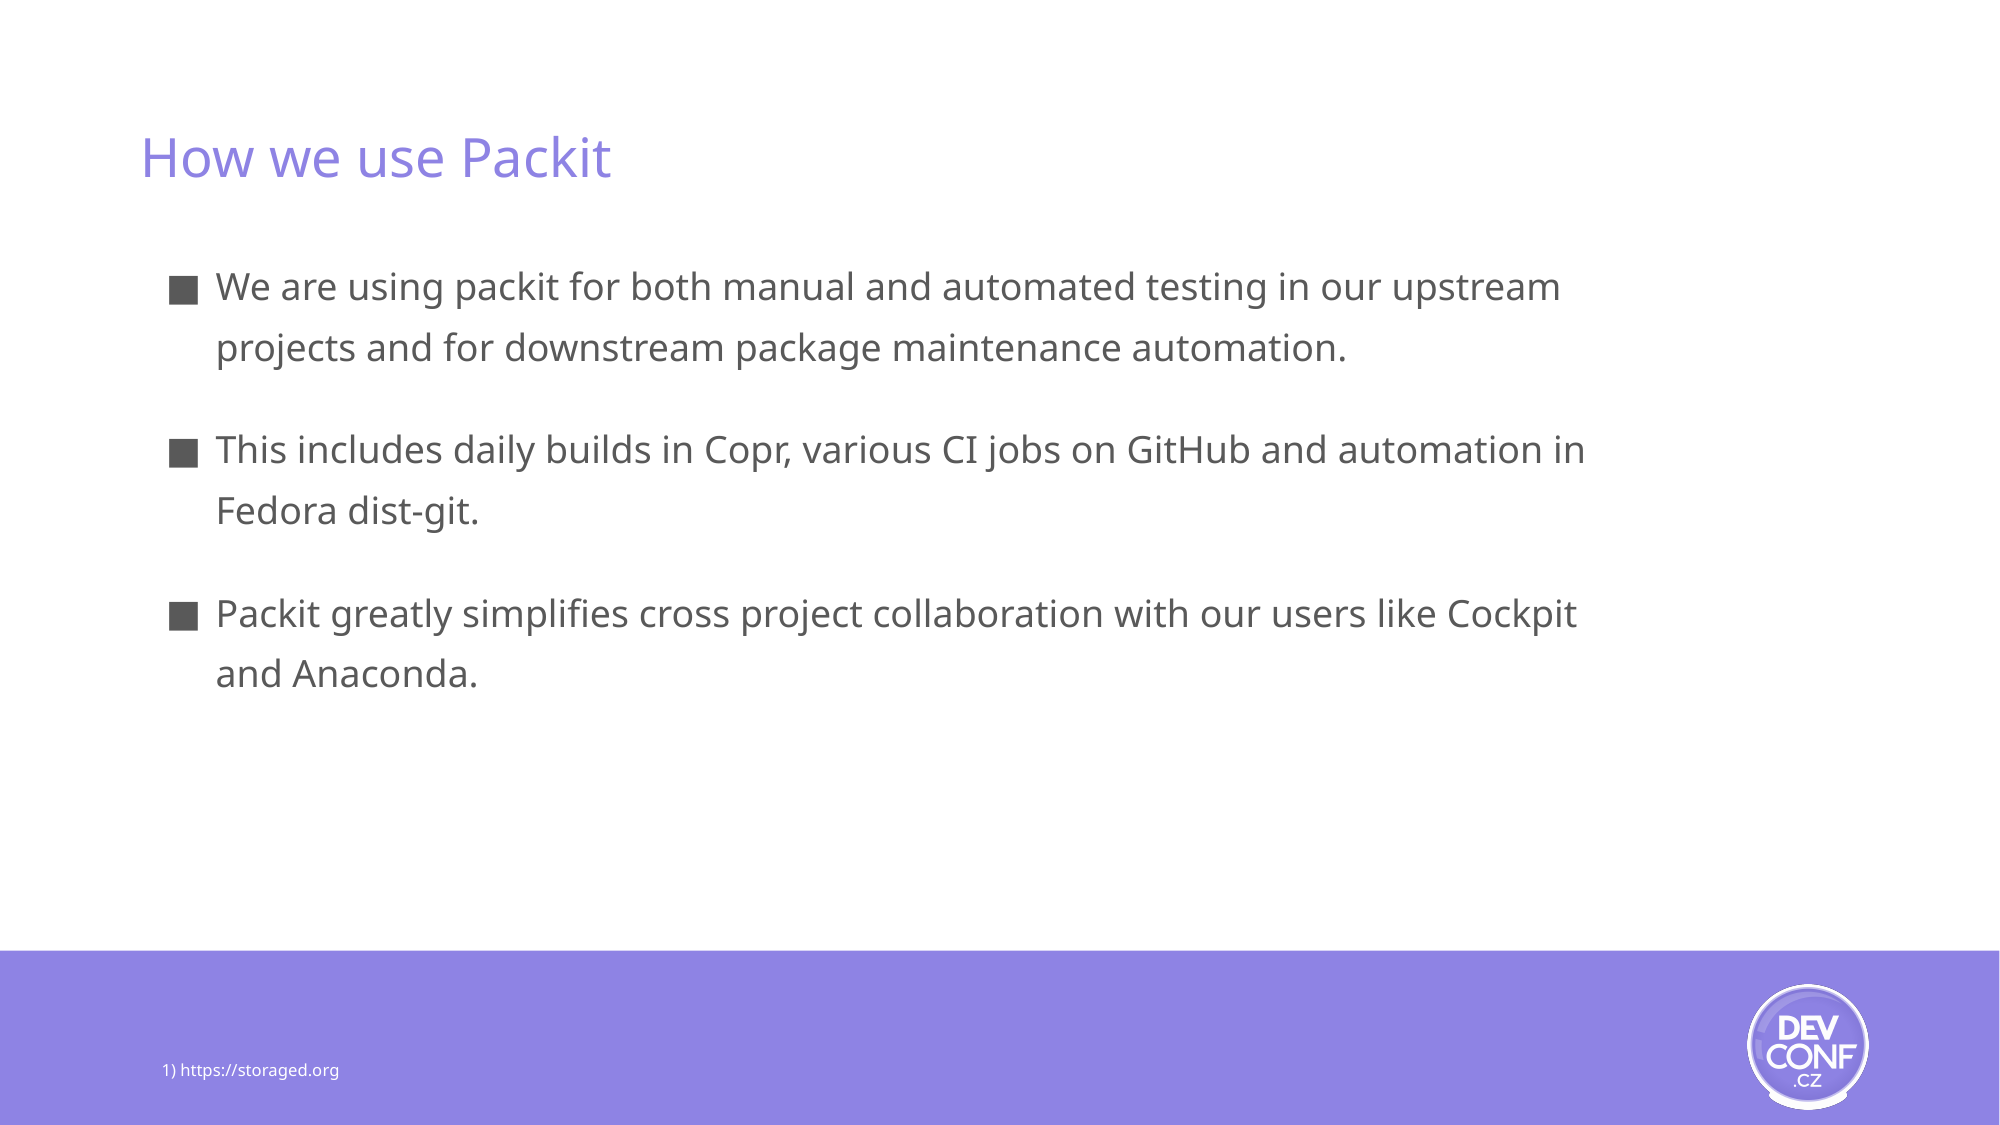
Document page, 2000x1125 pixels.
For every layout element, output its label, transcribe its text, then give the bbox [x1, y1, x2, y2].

list We are using packit for both manual and automated testing in our upstream projects and for downstream package maintenance automation. This includes daily builds in Copr, various CI jobs on GitHub and automation in Fedora dist-git. Packit greatly simplifies cross project collaboration with our users like Cockpit and Anaconda. [140, 247, 1619, 826]
title How we use Packit [140, 93, 1619, 219]
picture [1747, 984, 1869, 1110]
subtitle 1) https://storaged.org [140, 1054, 876, 1102]
